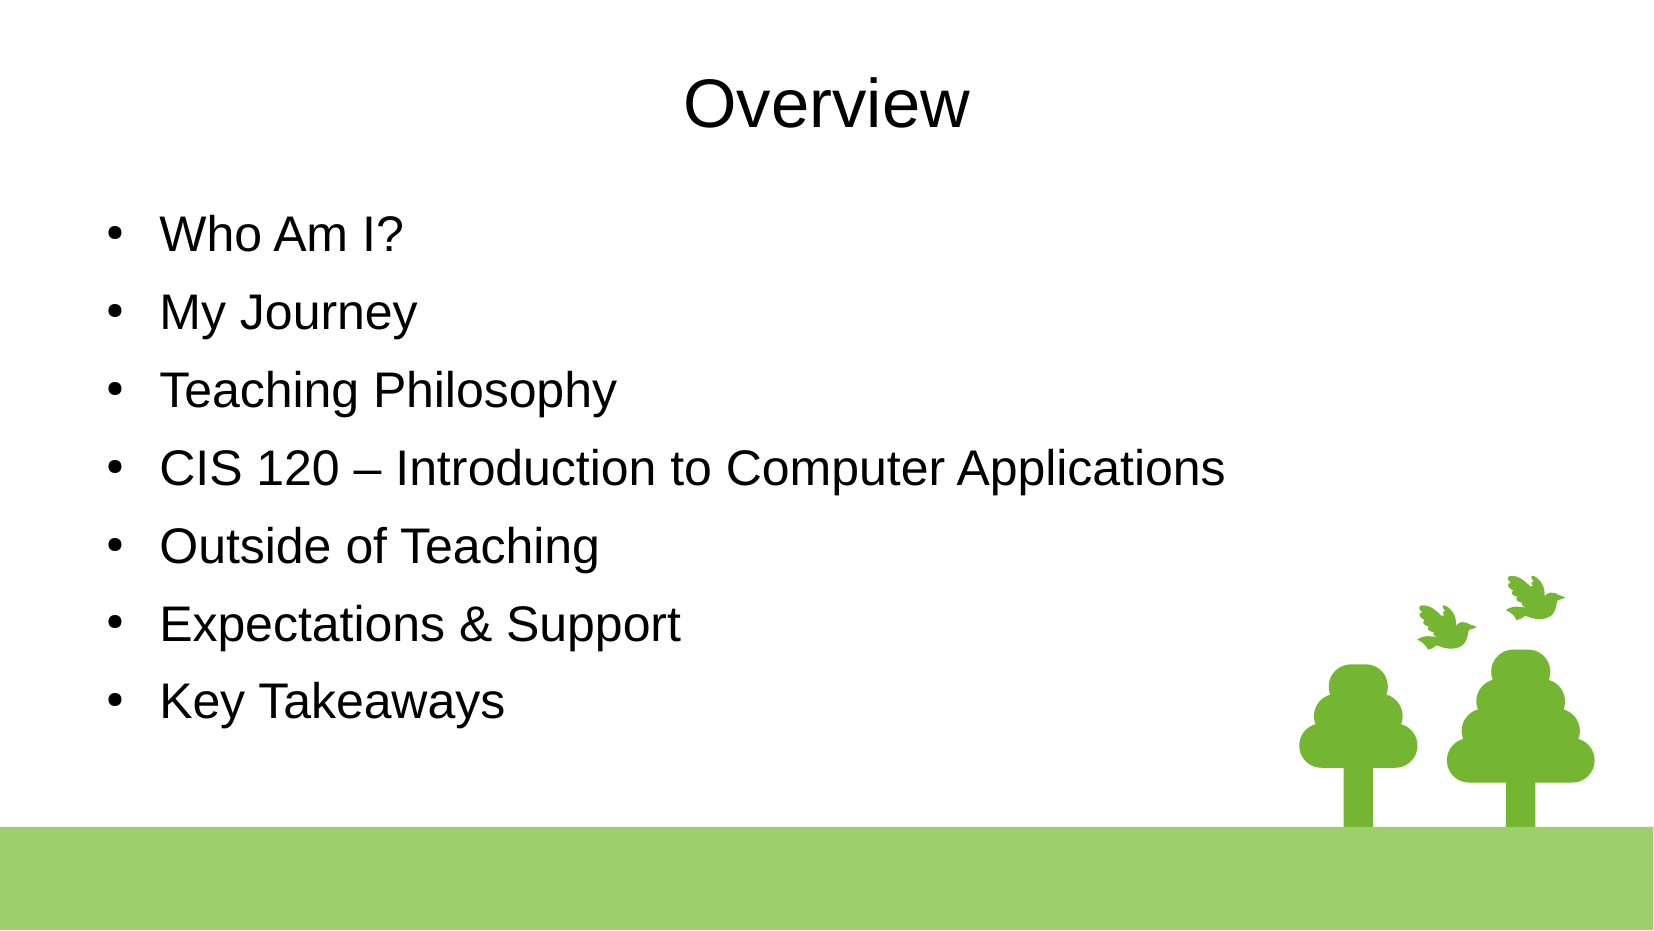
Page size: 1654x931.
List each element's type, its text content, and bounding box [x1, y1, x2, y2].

list Who Am I? My Journey Teaching Philosophy CIS 120 – Introduction to Computer Applications Outside of Teaching Expectations & Support Key Takeaways [88, 206, 1565, 739]
title Overview [88, 29, 1565, 178]
